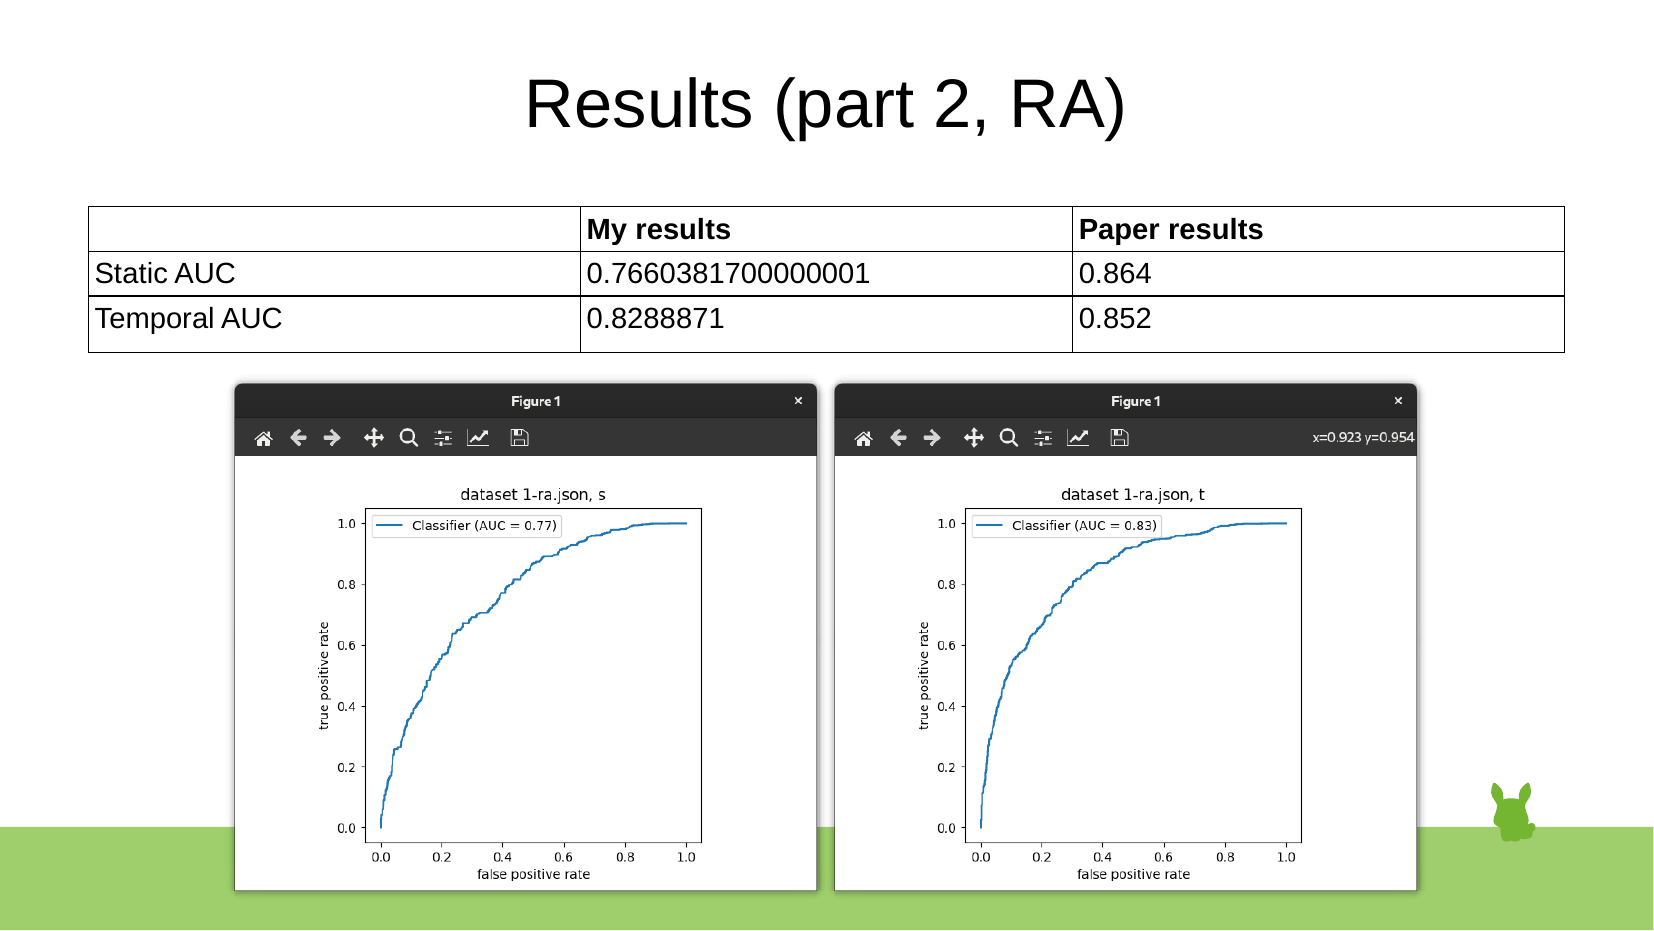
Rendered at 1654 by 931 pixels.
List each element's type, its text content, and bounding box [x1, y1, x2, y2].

title Results (part 2, RA) [88, 29, 1565, 178]
picture [225, 374, 1426, 901]
table_cell Static AUC [89, 252, 580, 295]
table_cell 0.864 [1073, 252, 1564, 295]
table_header [89, 207, 580, 251]
table_cell Temporal AUC [89, 297, 580, 352]
table_header My results [581, 207, 1072, 251]
table_cell 0.7660381700000001 [581, 252, 1072, 295]
table_header Paper results [1073, 207, 1564, 251]
table_cell 0.852 [1073, 297, 1564, 352]
table_cell 0.8288871 [581, 297, 1072, 352]
